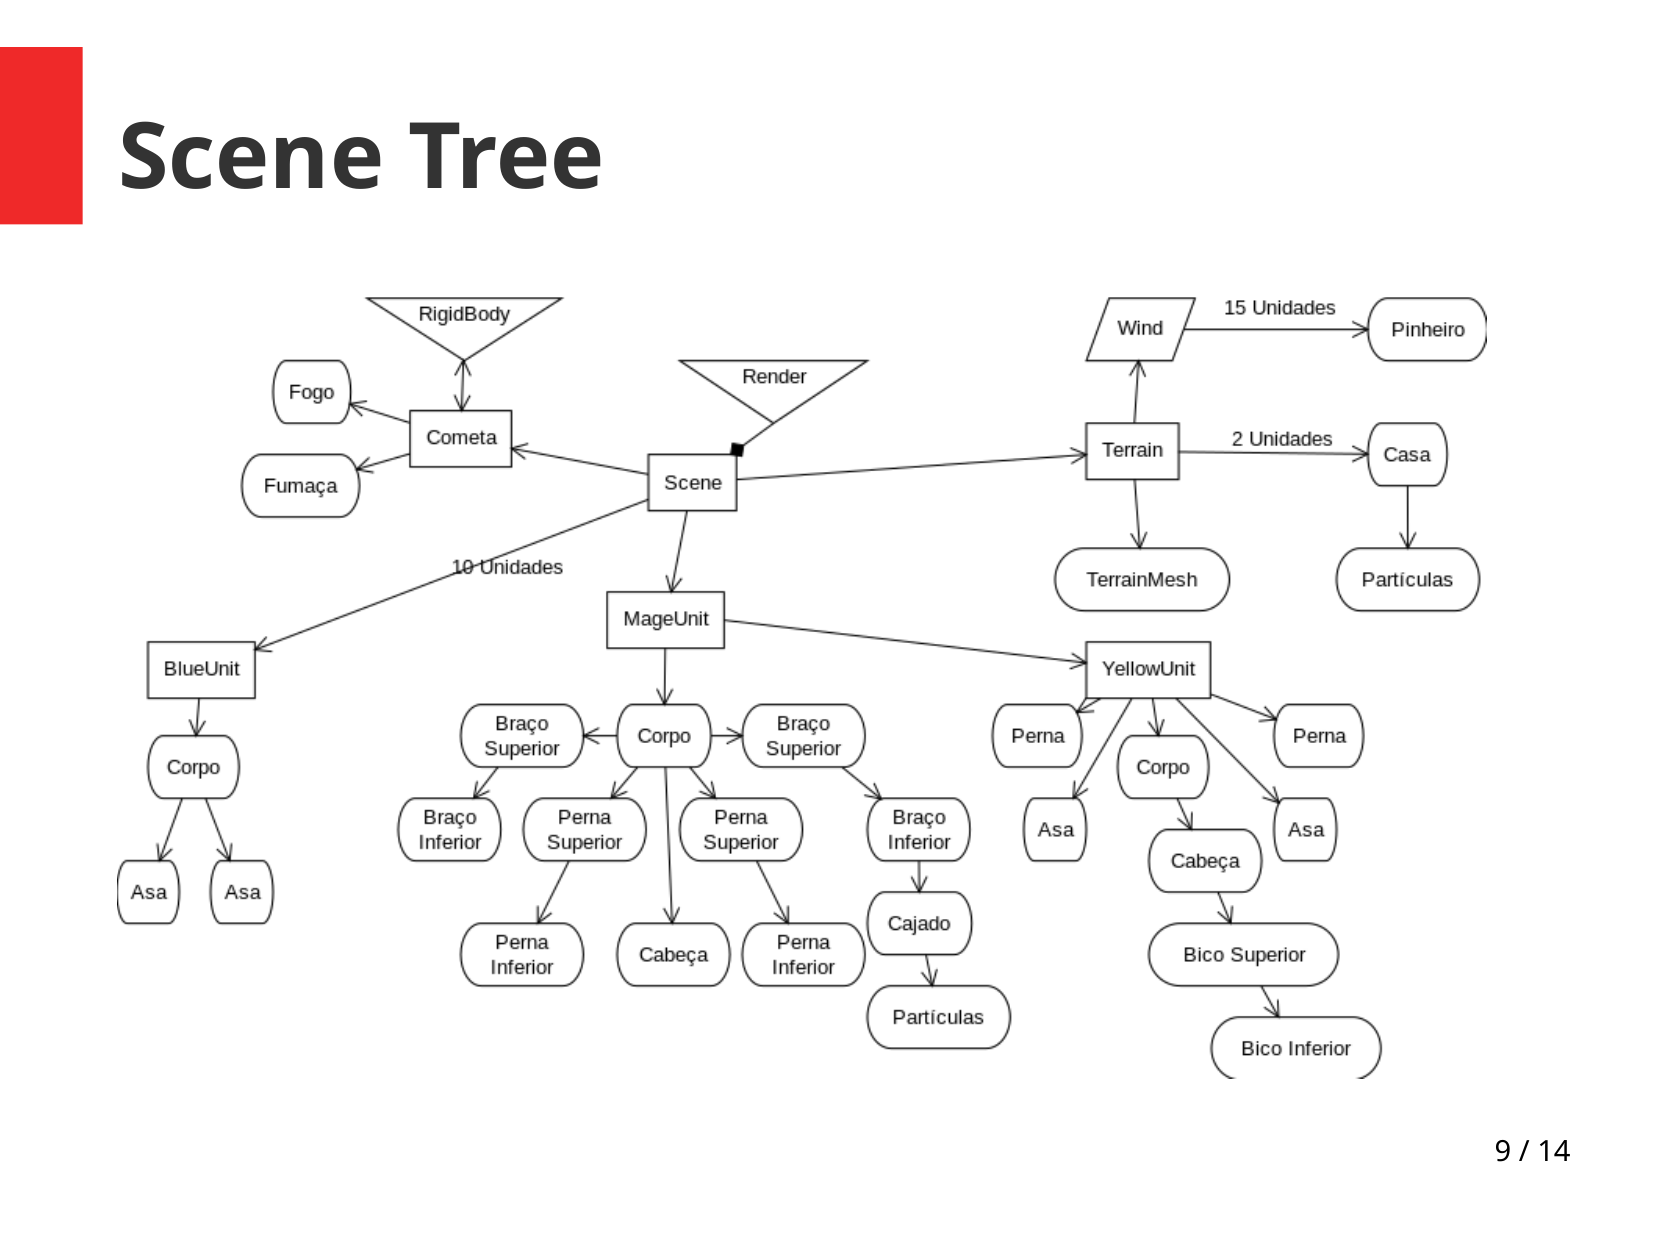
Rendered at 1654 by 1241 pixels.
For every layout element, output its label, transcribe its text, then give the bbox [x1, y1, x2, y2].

title Scene Tree [118, 49, 1571, 257]
picture [117, 296, 1487, 1079]
